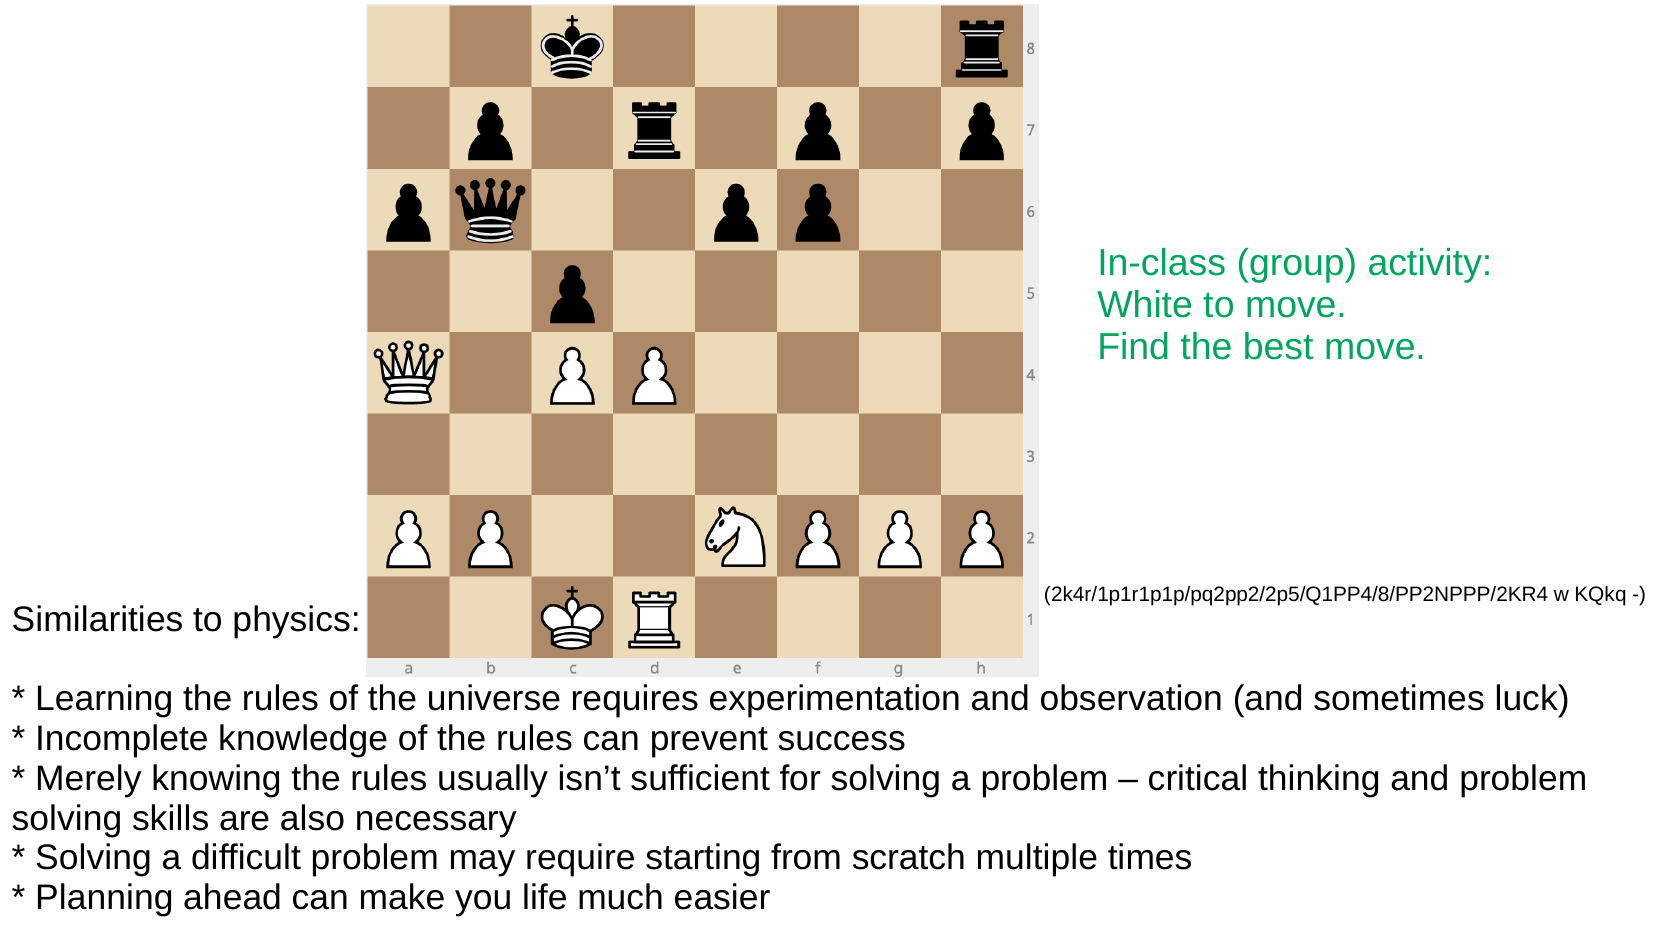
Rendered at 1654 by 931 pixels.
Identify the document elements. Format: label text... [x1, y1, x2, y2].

text_box Similarities to physics: * Learning the rules of the universe requires experimentation and observation (and sometimes luck) * Incomplete knowledge of the rules can prevent success * Merely knowing the rules usually isn’t sufficient for solving a problem – critical thinking and problem solving skills are also necessary * Solving a difficult problem may require starting from scratch multiple times * Planning ahead can make you life much easier [0, 591, 1651, 930]
text_box In-class (group) activity: White to move. Find the best move. [1082, 234, 1561, 391]
text_box (2k4r/1p1r1p1p/pq2pp2/2p5/Q1PP4/8/PP2NPPP/2KR4 w KQkq -) [1029, 574, 1654, 614]
picture [366, 4, 1039, 677]
